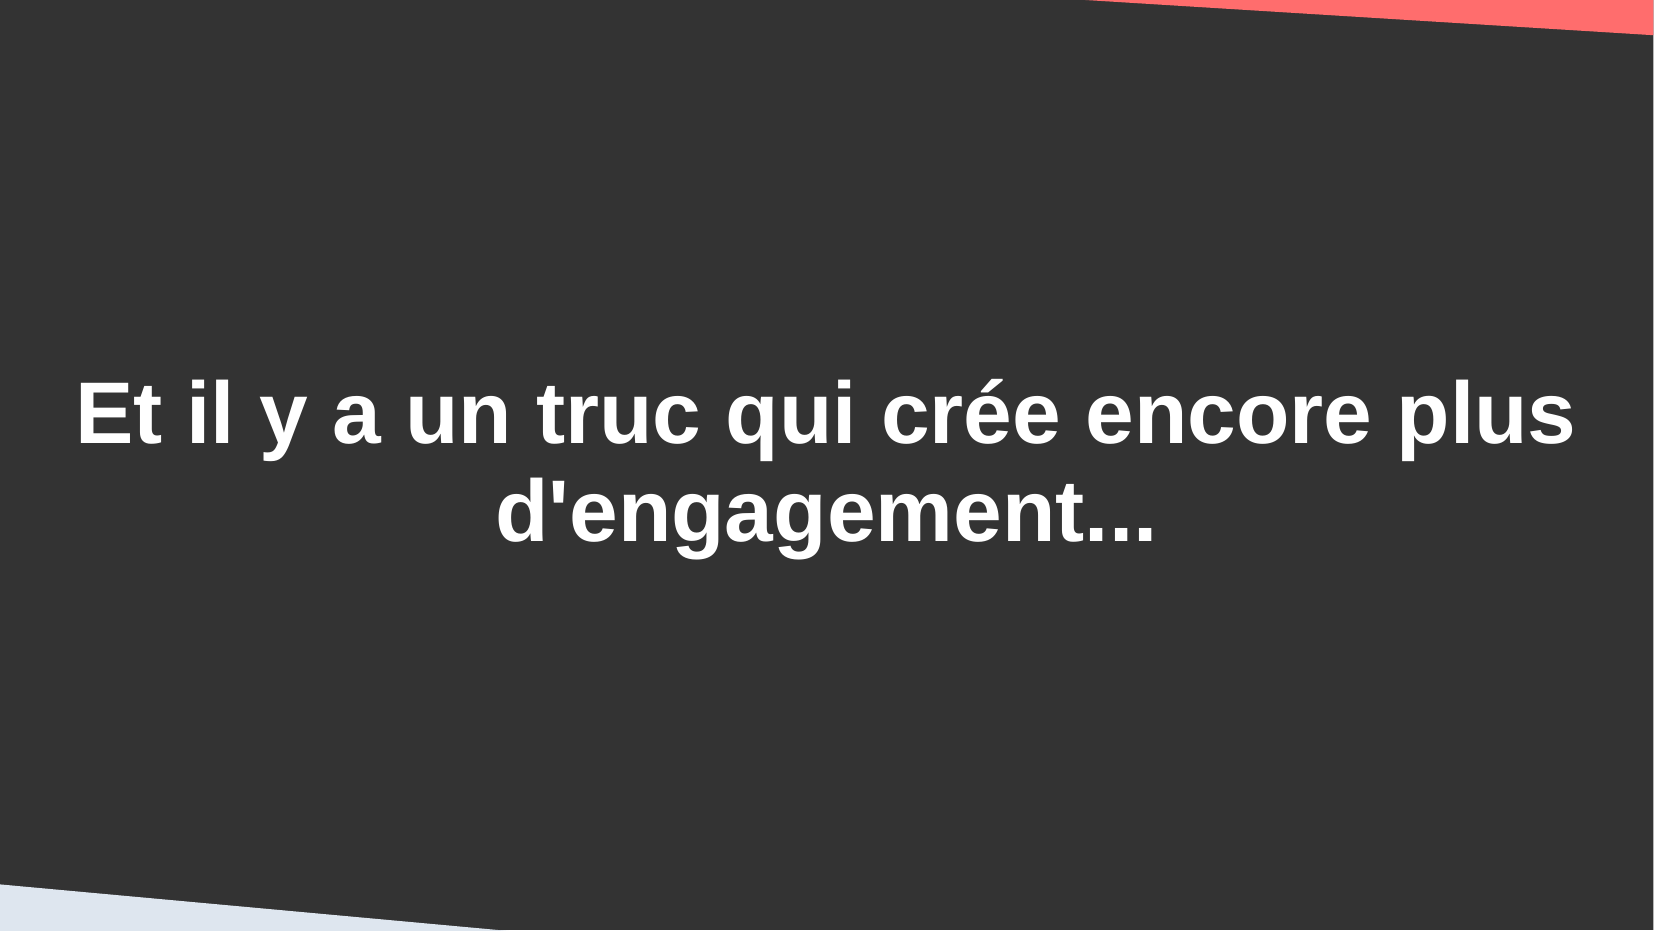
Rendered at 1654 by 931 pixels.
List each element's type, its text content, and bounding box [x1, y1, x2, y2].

text_box [1085, 0, 1654, 36]
text_box [0, 884, 509, 931]
title Et il y a un truc qui crée encore plus d'engagement... [31, 364, 1622, 566]
